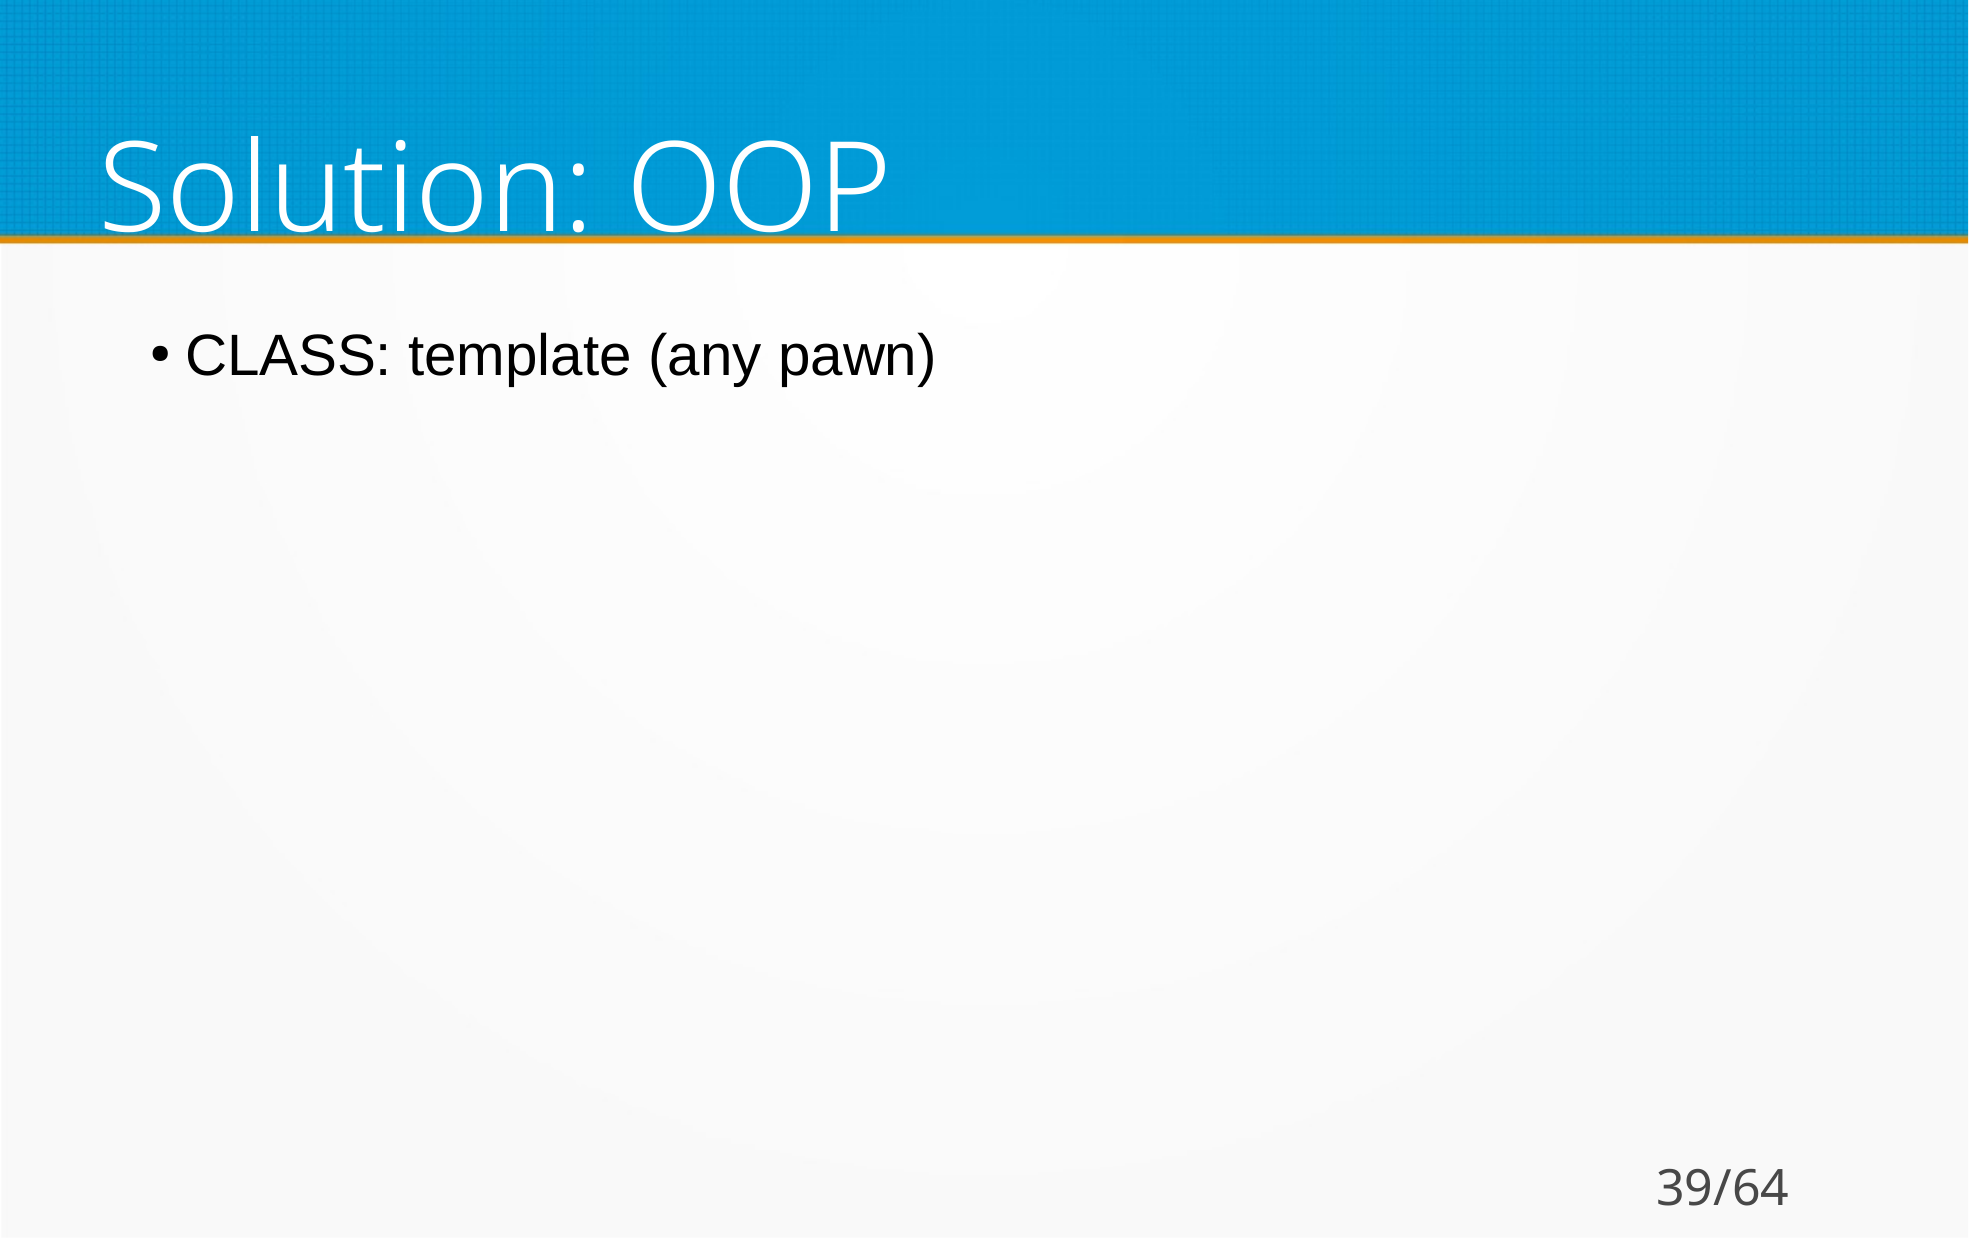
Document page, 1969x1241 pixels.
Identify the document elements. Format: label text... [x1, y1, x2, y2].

title Solution: OOP [98, 49, 1870, 257]
text_box CLASS: template (any pawn) [135, 315, 976, 395]
picture [0, 233, 1969, 1241]
